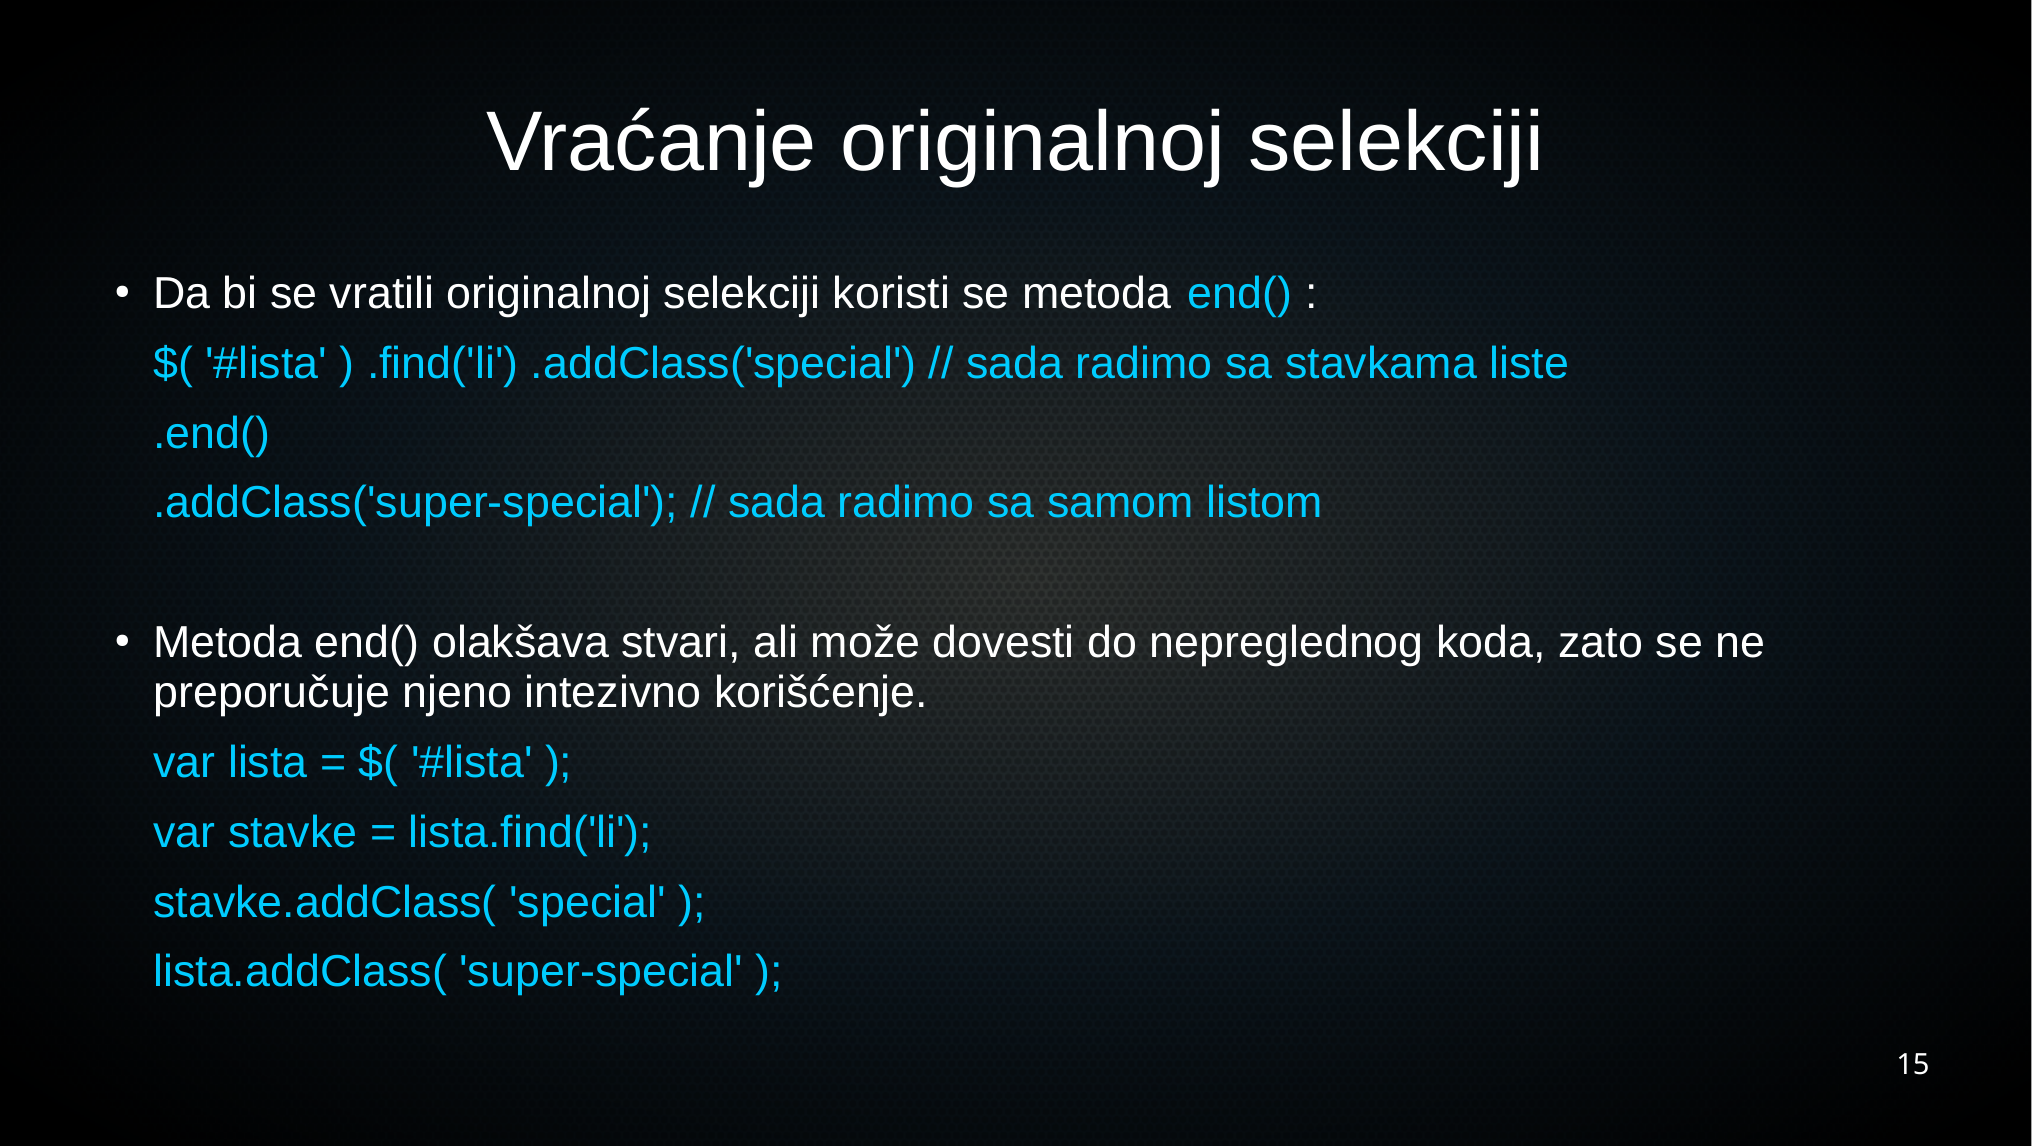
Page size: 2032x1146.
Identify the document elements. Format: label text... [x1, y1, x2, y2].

picture [0, 0, 2032, 1146]
title Vraćanje originalnoj selekciji [101, 45, 1930, 237]
list Da bi se vratili originalnoj selekciji koristi se metoda end() : $( '#lista' ) .find('li') .addClass('special') // sada radimo sa stavkama liste .end() .addClass('super-special'); // sada radimo sa samom listom Metoda end() olakšava stvari, ali može dovesti do nepreglednog koda, zato se ne preporučuje njeno intezivno korišćenje. var lista = $( '#lista' ); var stavke = lista.find('li'); stavke.addClass( 'special' ); lista.addClass( 'super-special' ); [101, 268, 1890, 1004]
